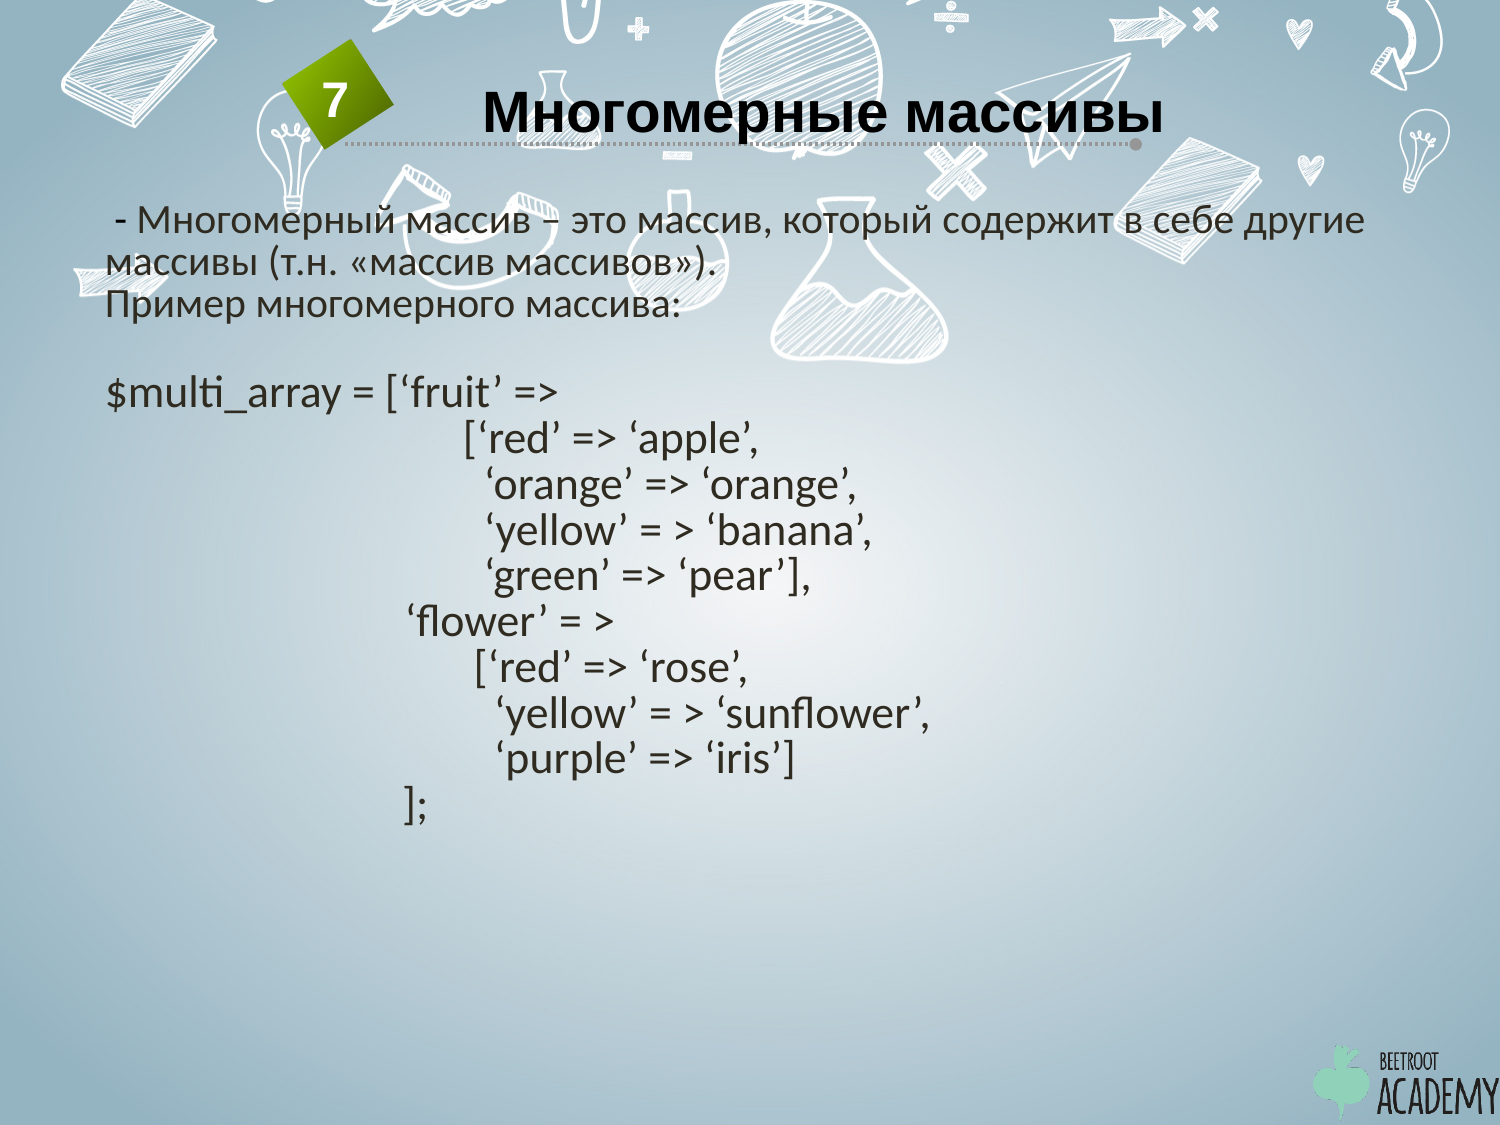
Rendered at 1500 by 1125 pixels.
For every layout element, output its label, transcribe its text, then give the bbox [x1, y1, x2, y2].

text_box - Многомерный массив – это массив, который содержит в себе другие массивы (т.н. «массив массивов»). Пример многомерного массива: $multi_array = [‘fruit’ => [‘red’ => ‘apple’, ‘orange’ => ‘orange’, ‘yellow’ = > ‘banana’, ‘green’ => ‘pear’], ‘flower’ = > [‘red’ => ‘rose’, ‘yellow’ = > ‘sunflower’, ‘purple’ => ‘iris’] ]; [90, 195, 1441, 977]
picture [0, 0, 1500, 1125]
text_box [319, 38, 365, 59]
text_box 7 [306, 59, 365, 135]
text_box Многомерные массивы [240, 66, 1181, 152]
